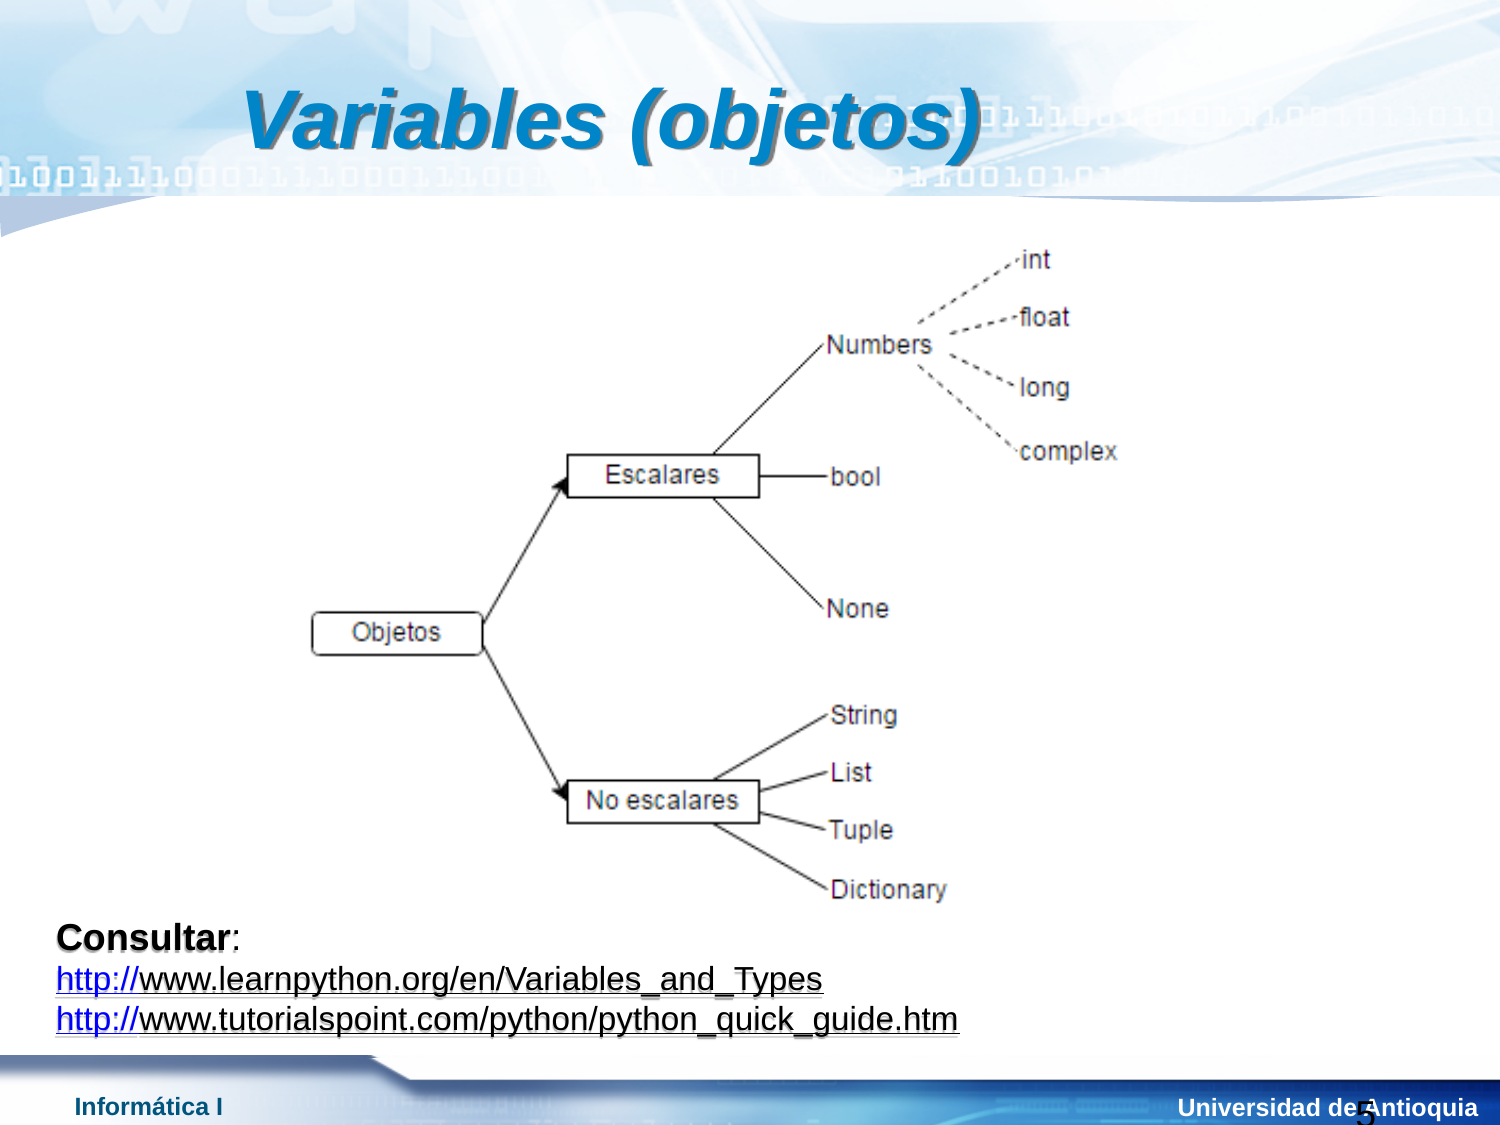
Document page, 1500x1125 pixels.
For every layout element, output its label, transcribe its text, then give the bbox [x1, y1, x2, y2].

picture [1332, 1105, 1337, 1114]
picture [0, 1055, 1500, 1125]
picture [0, 0, 1500, 196]
picture [265, 216, 1150, 929]
slide_number <número> [1340, 1082, 1500, 1125]
text_box Consultar: http://www.learnpython.org/en/Variables_and_Types http://www.tutorialspoint.com/python/python_quick_guide.htm [41, 905, 1459, 1045]
title Variables (objetos) [224, 57, 1438, 150]
